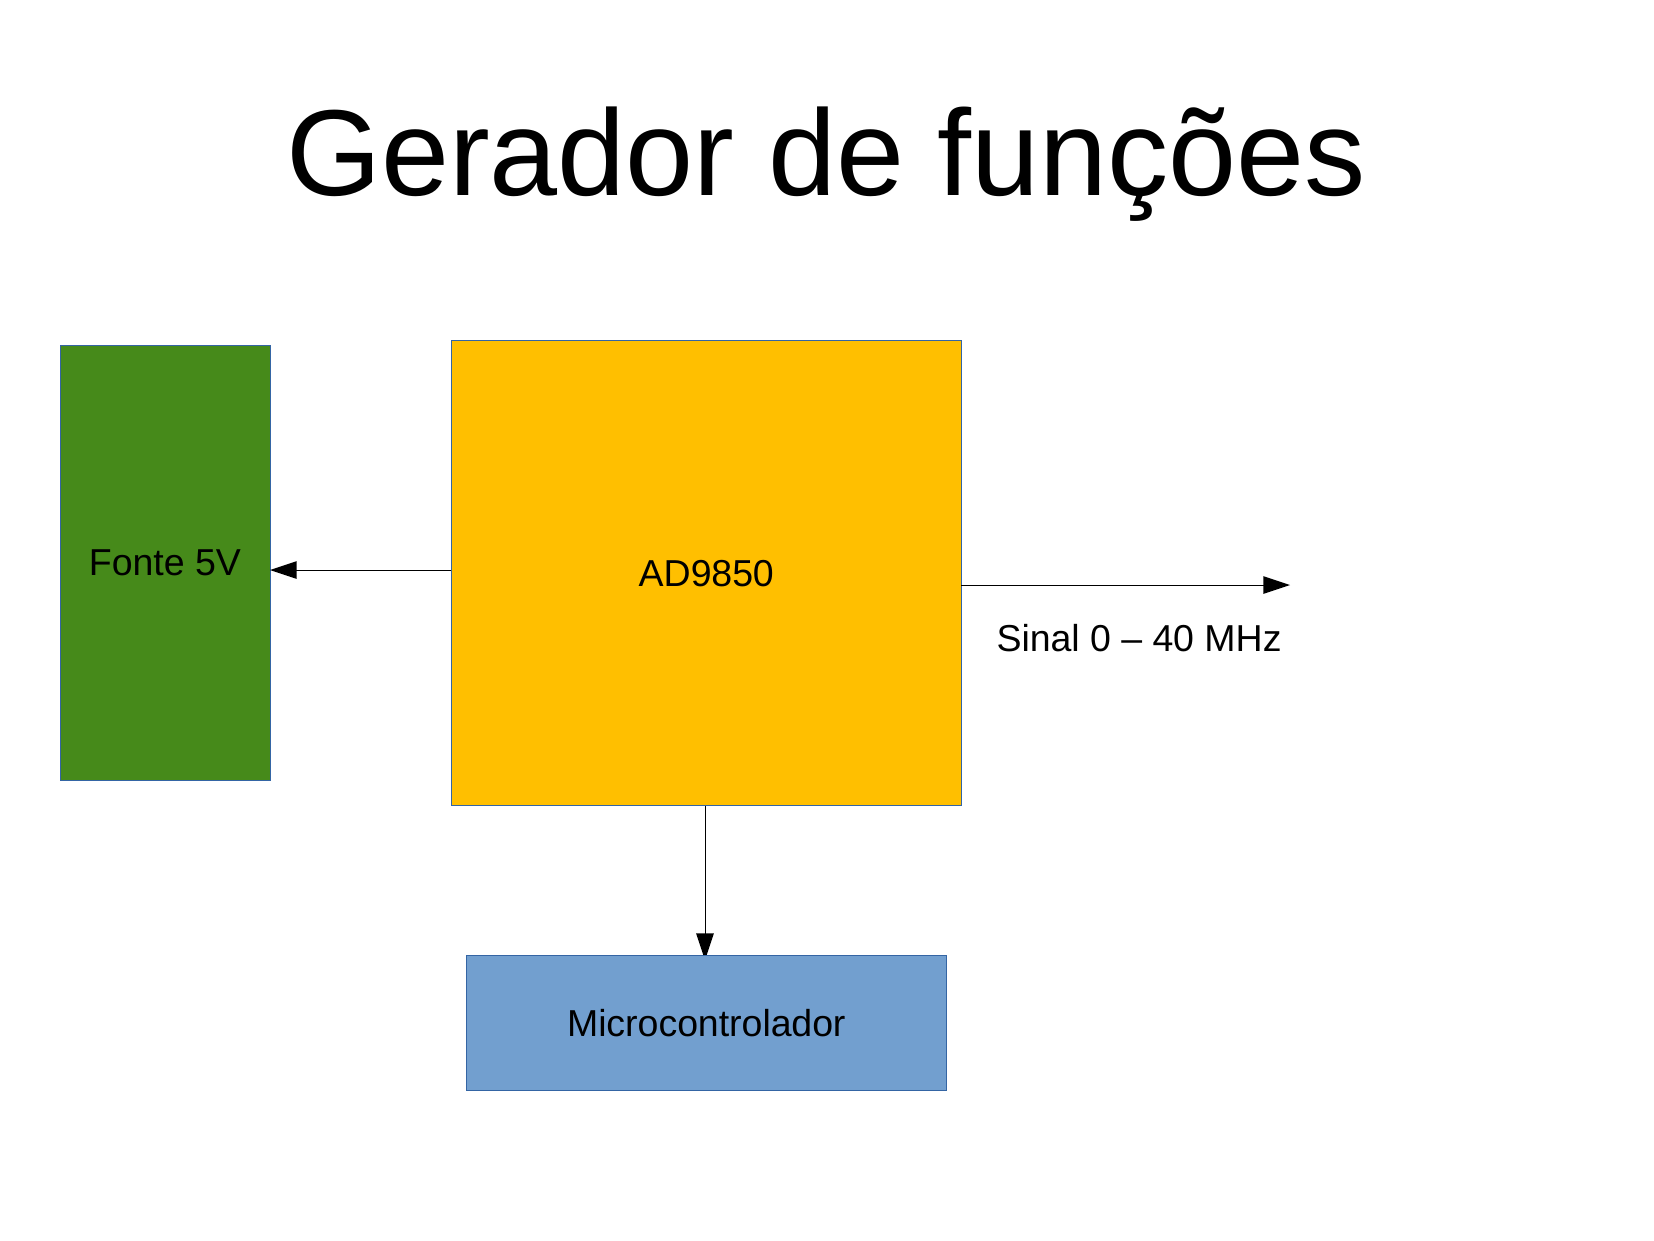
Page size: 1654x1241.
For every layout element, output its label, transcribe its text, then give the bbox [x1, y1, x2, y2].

title Gerador de funções [82, 49, 1571, 257]
text_box Fonte 5V [60, 345, 271, 781]
text_box AD9850 [451, 340, 962, 806]
text_box Sinal 0 – 40 MHz [981, 609, 1312, 685]
text_box Microcontrolador [466, 955, 947, 1091]
